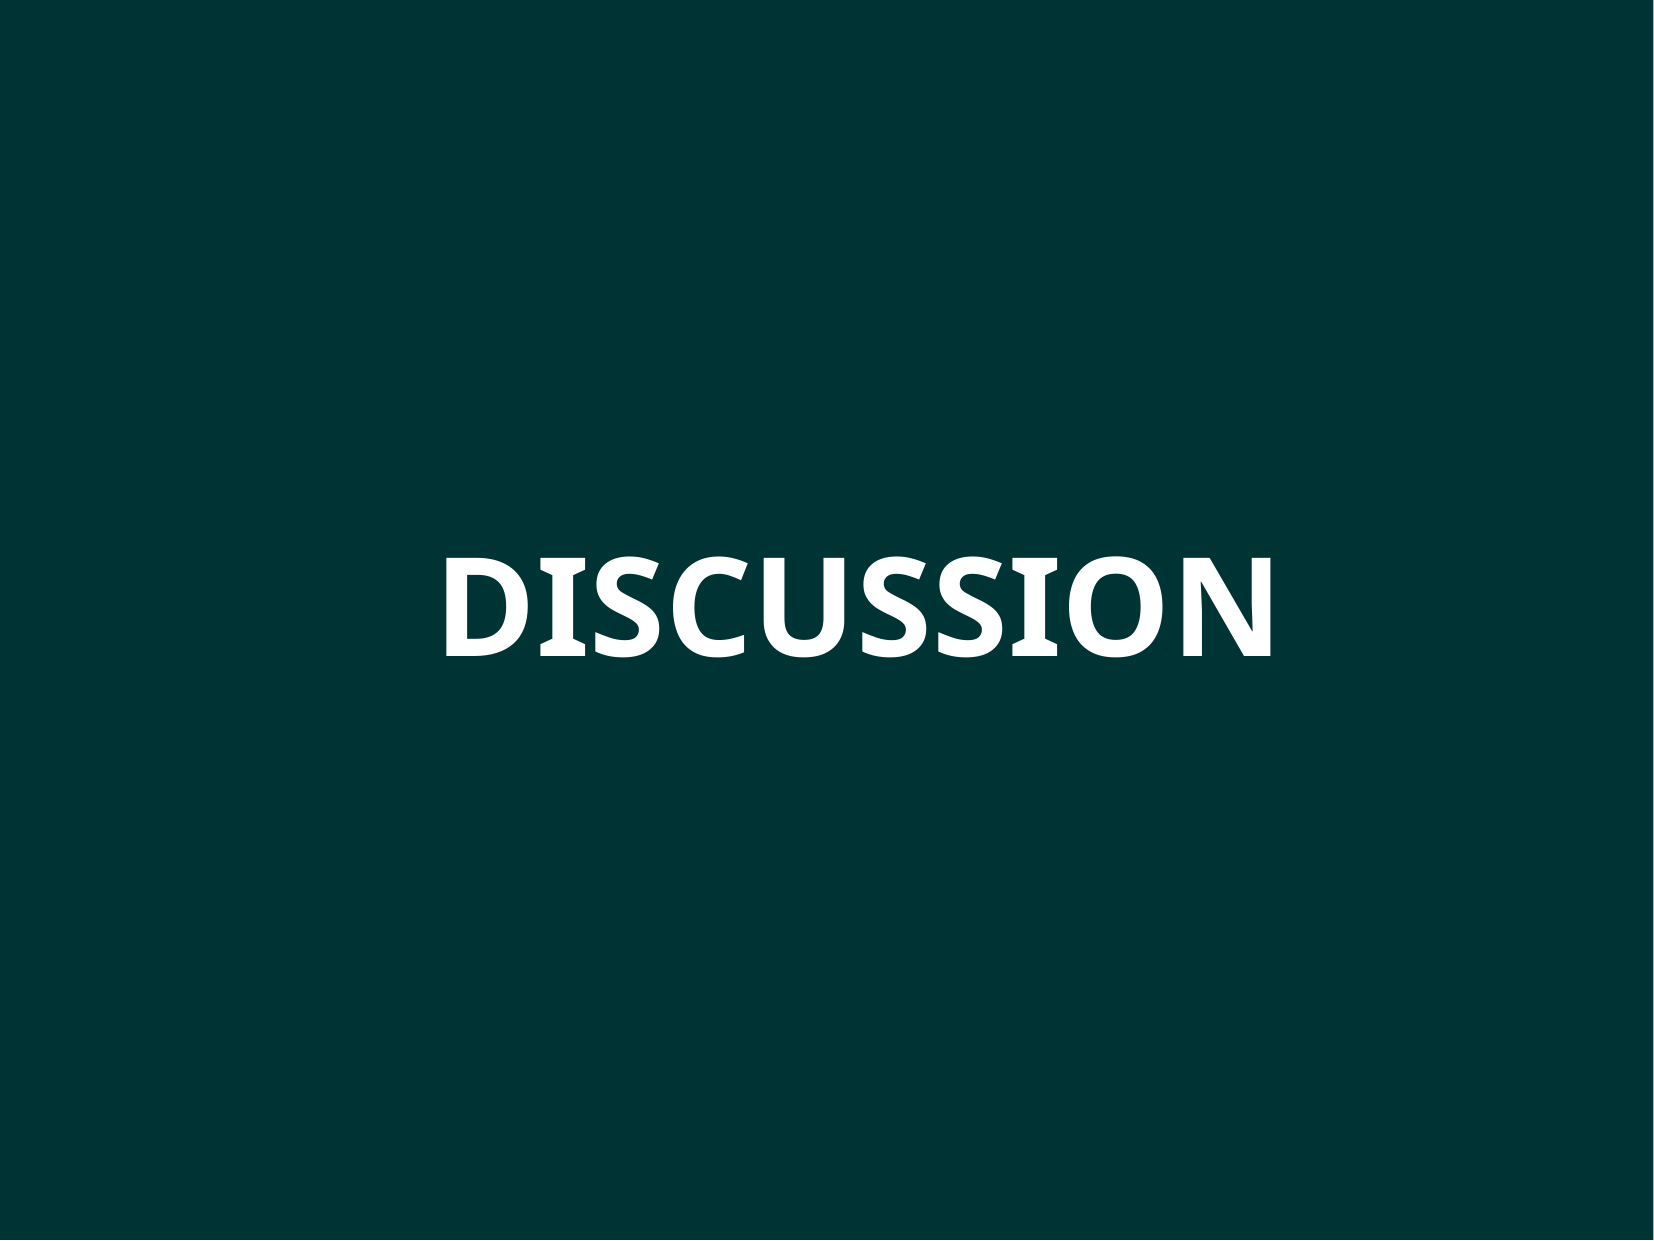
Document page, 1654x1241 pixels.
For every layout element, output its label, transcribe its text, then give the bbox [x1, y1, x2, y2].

text_box DISCUSSION [420, 501, 1321, 826]
